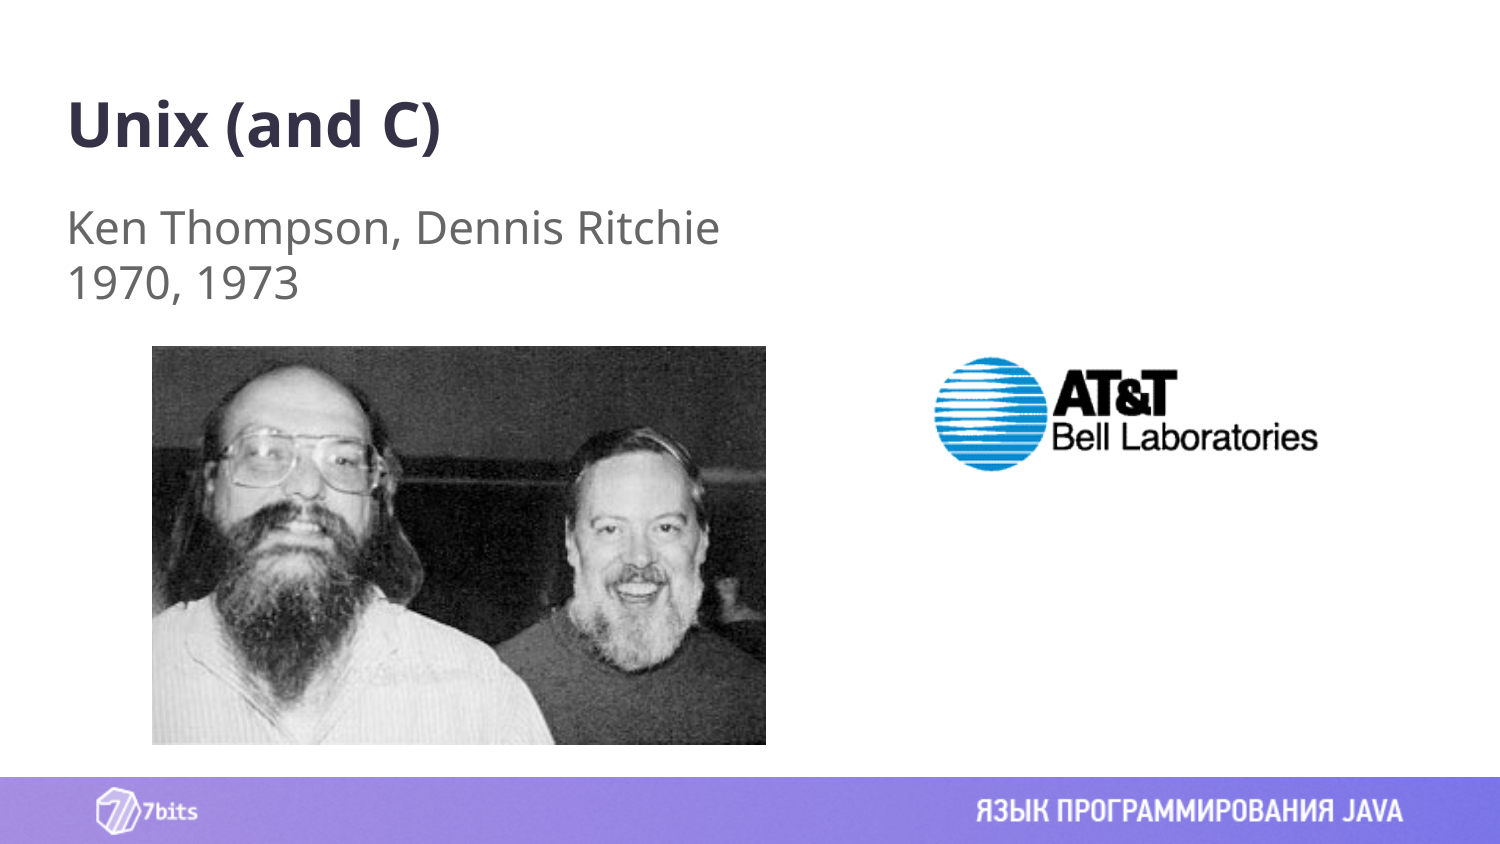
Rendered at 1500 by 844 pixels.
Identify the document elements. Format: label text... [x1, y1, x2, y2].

picture [152, 346, 766, 745]
picture [0, 777, 1500, 844]
list Ken Thompson, Dennis Ritchie 1970, 1973 [51, 184, 1449, 745]
picture [923, 352, 1333, 475]
title Unix (and C) [51, 69, 1449, 164]
